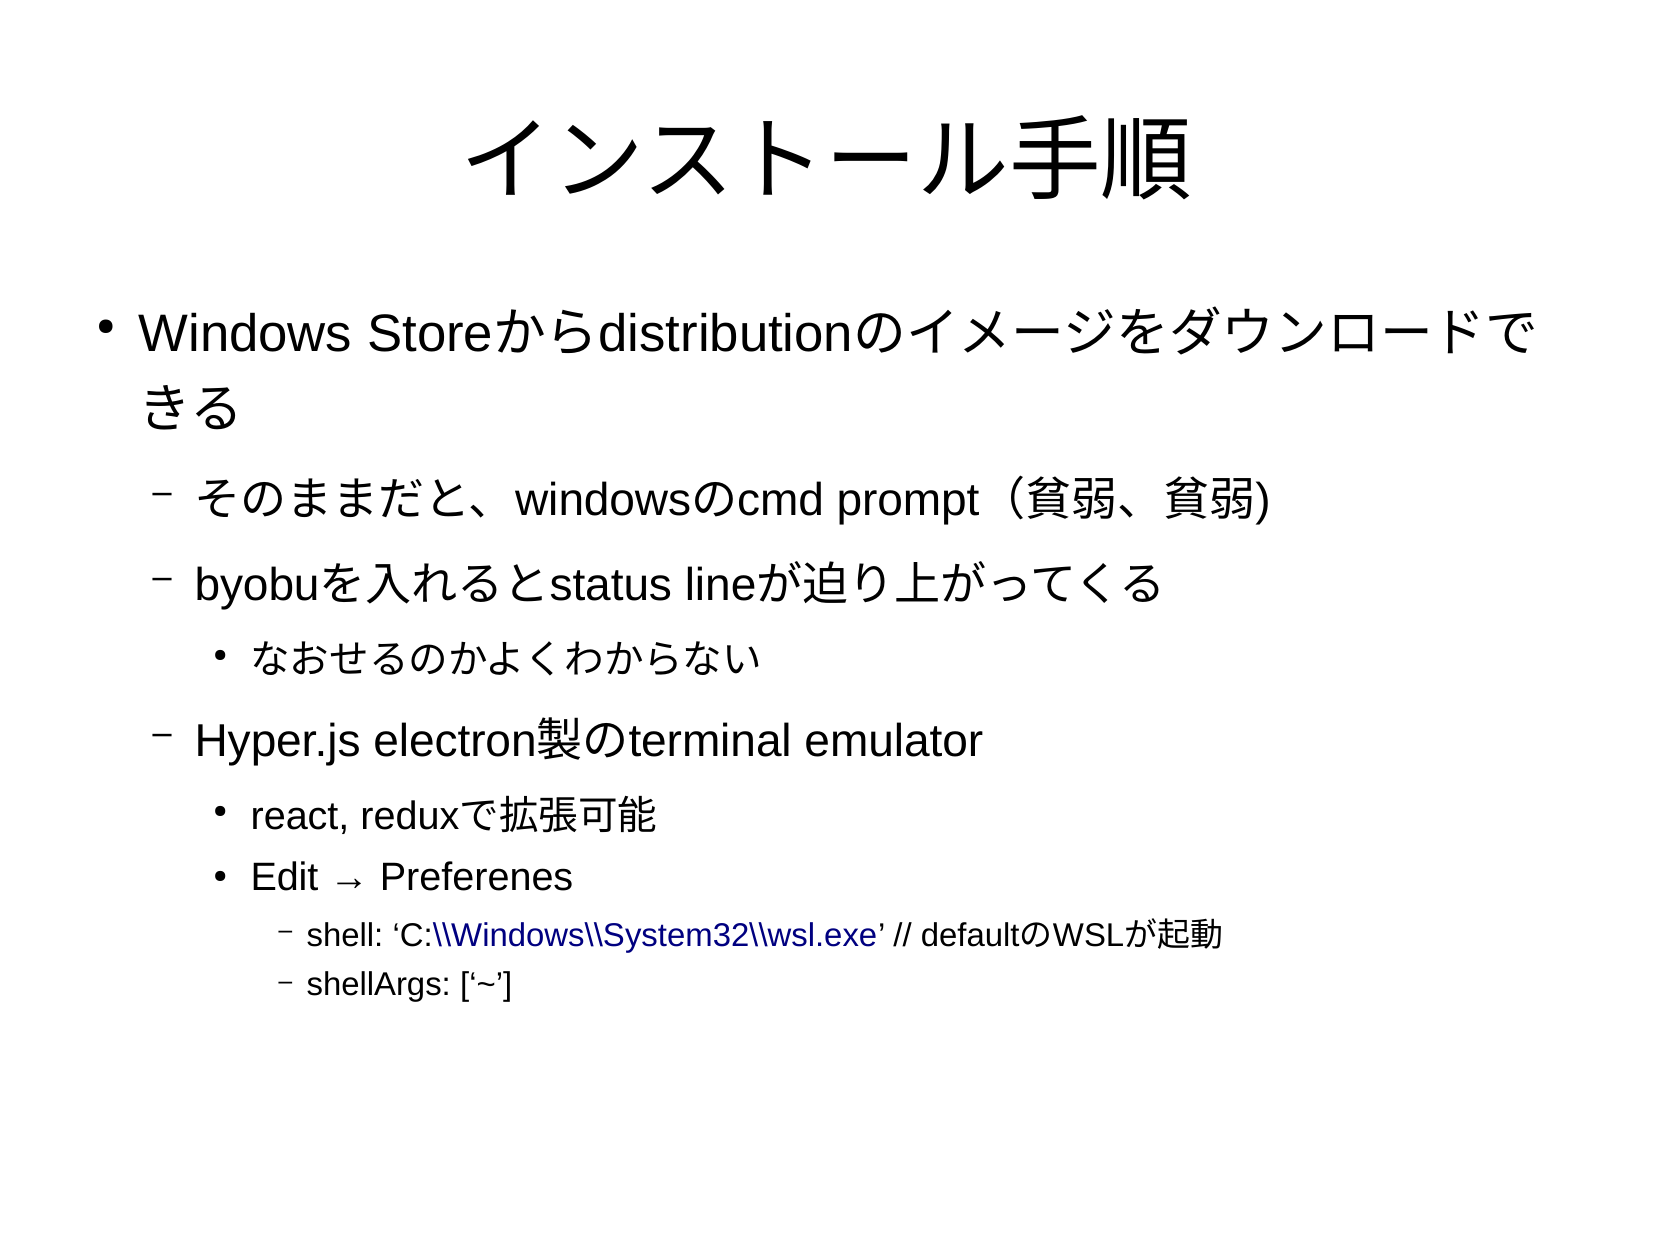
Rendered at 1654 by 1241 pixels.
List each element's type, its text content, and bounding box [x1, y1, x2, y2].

title インストール手順 [82, 49, 1571, 257]
list Windows Storeからdistributionのイメージをダウンロードできる そのままだと、windowsのcmd prompt（貧弱、貧弱) byobuを入れるとstatus lineが迫り上がってくる なおせるのかよくわからない Hyper.js electron製のterminal emulator react, reduxで拡張可能 Edit → Preferenes shell: ‘C:\\Windows\\System32\\wsl.exe’ // defaultのWSLが起動 shellArgs: [‘~’] [82, 290, 1571, 1010]
